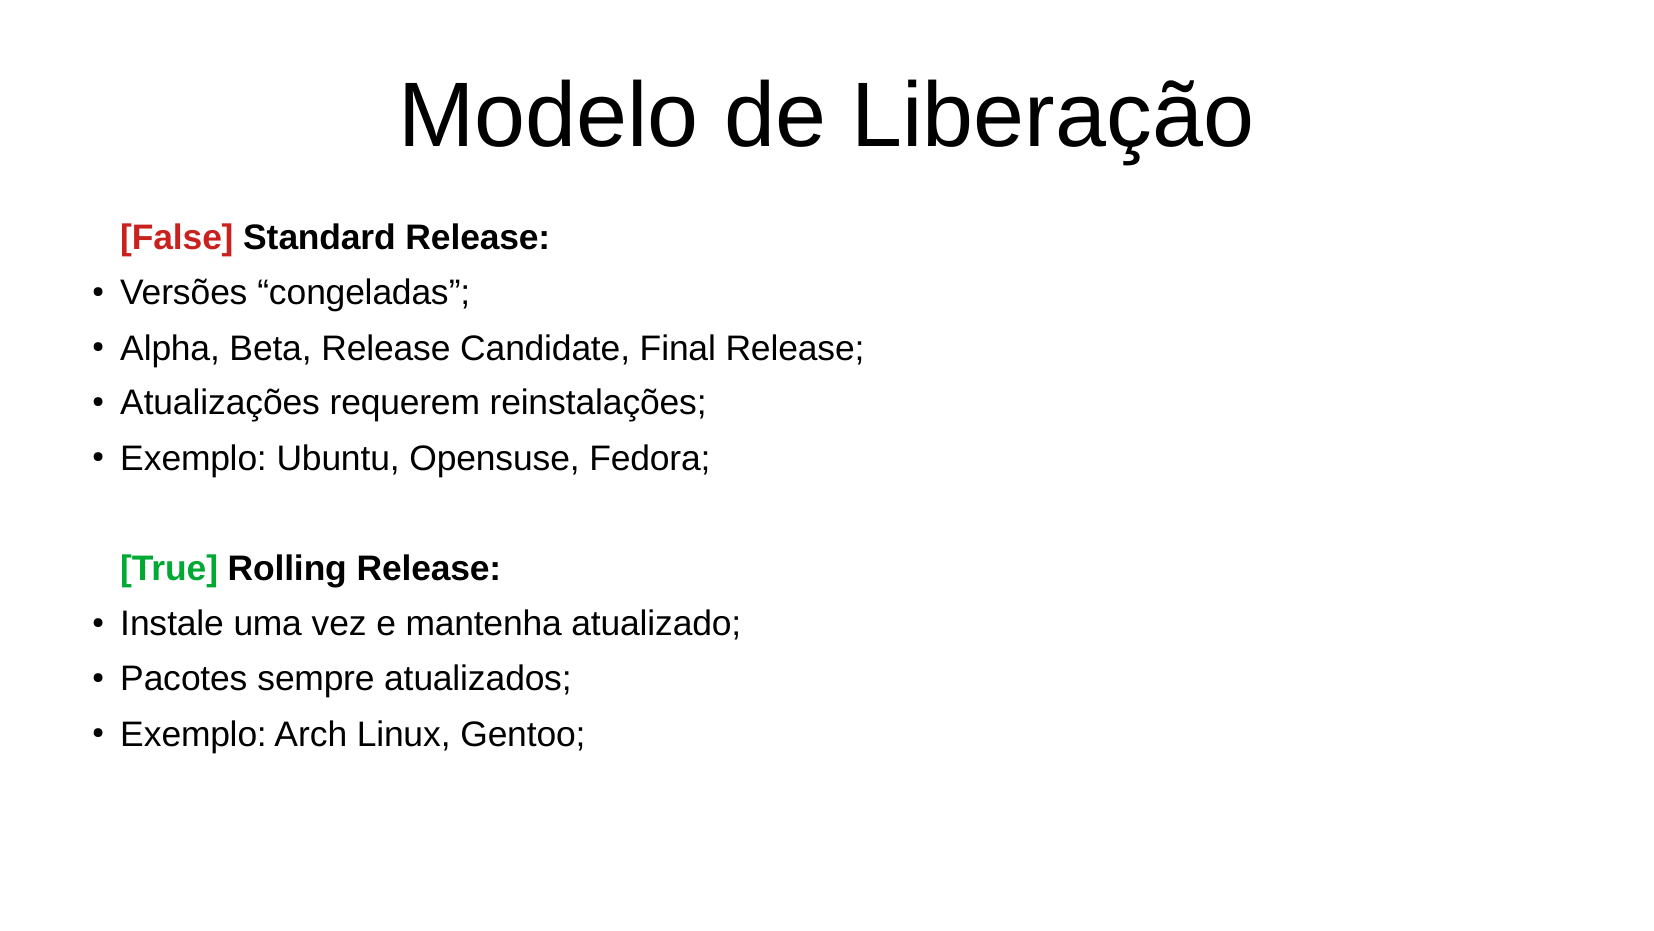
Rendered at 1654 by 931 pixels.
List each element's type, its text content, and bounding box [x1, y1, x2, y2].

list [False] Standard Release: Versões “congeladas”; Alpha, Beta, Release Candidate, Final Release; Atualizações requerem reinstalações; Exemplo: Ubuntu, Opensuse, Fedora; [True] Rolling Release: Instale uma vez e mantenha atualizado; Pacotes sempre atualizados; Exemplo: Arch Linux, Gentoo; [82, 217, 1571, 758]
title Modelo de Liberação [82, 37, 1571, 193]
